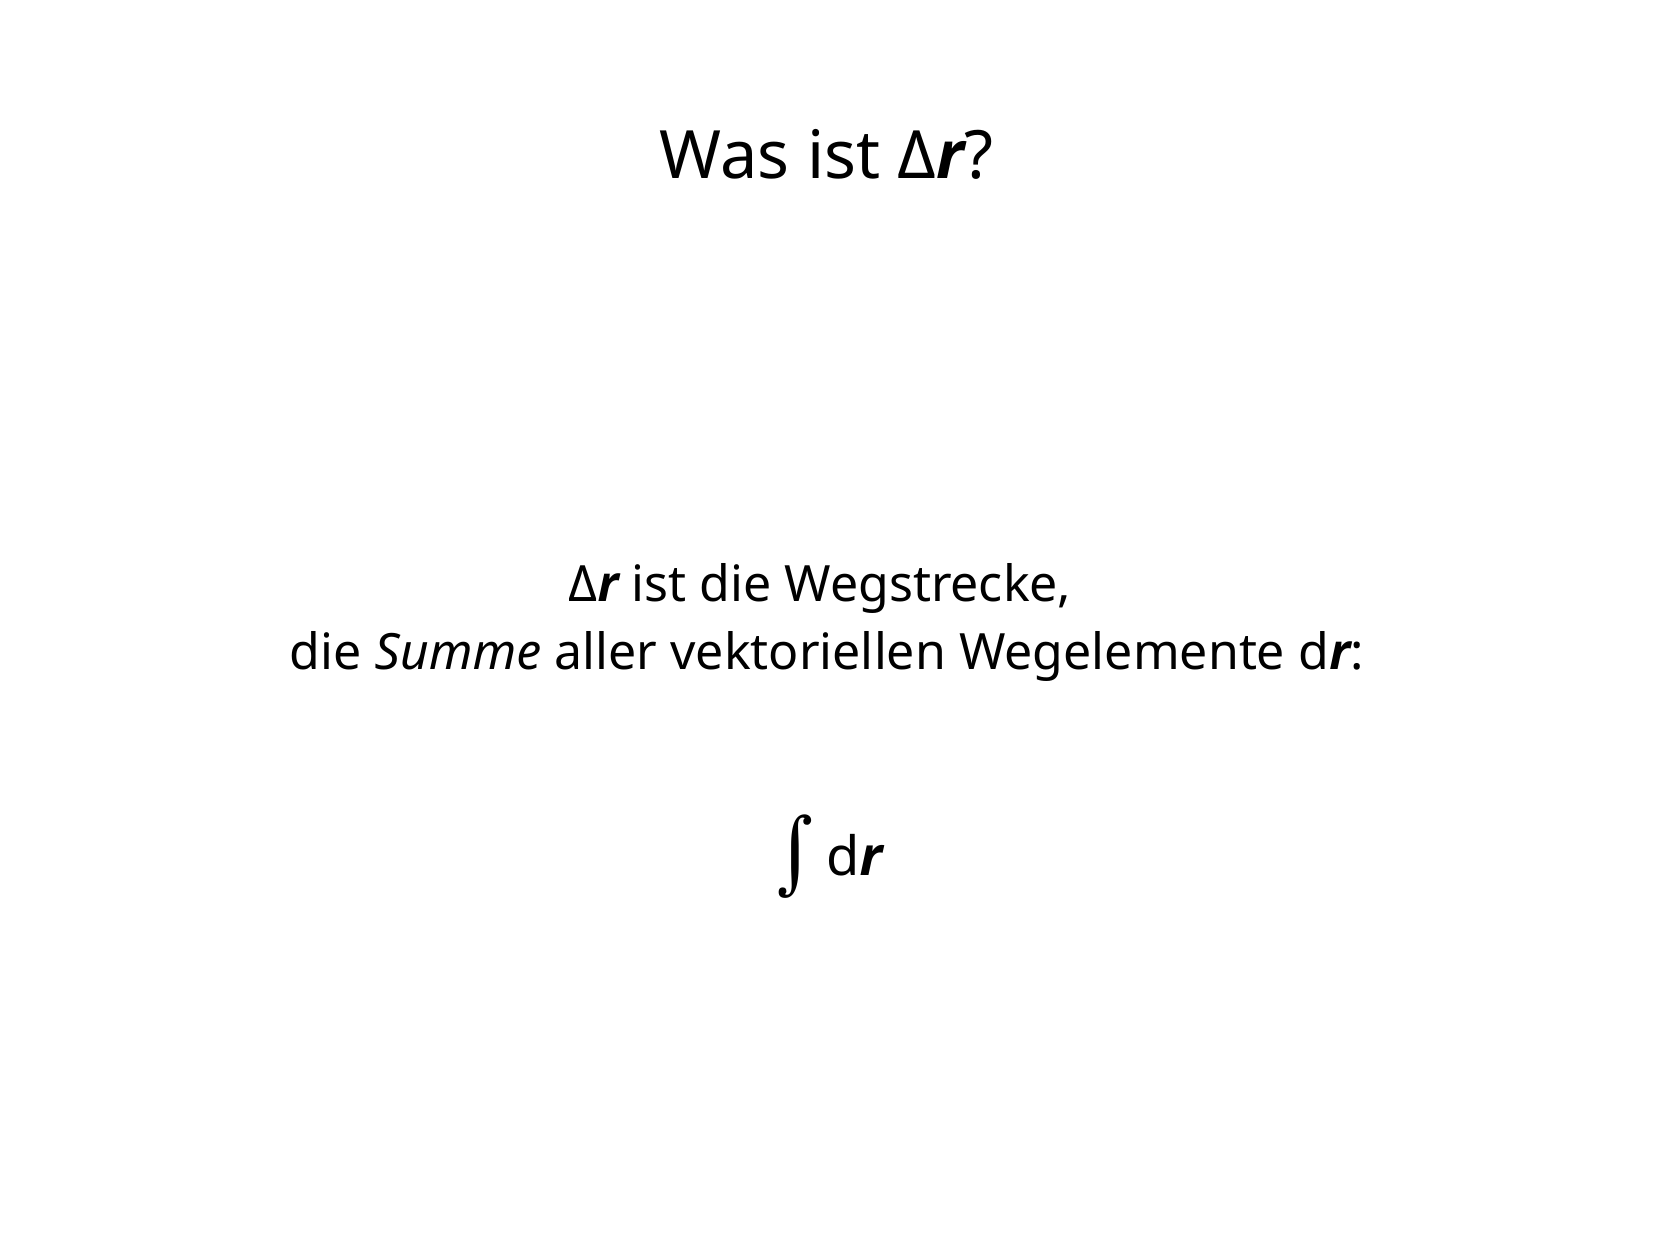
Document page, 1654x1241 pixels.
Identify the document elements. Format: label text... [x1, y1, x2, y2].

subtitle Δr ist die Wegstrecke, die Summe aller vektoriellen Wegelemente dr: [82, 290, 1571, 1010]
title Was ist Δr? [82, 49, 1571, 257]
chart [762, 810, 891, 903]
